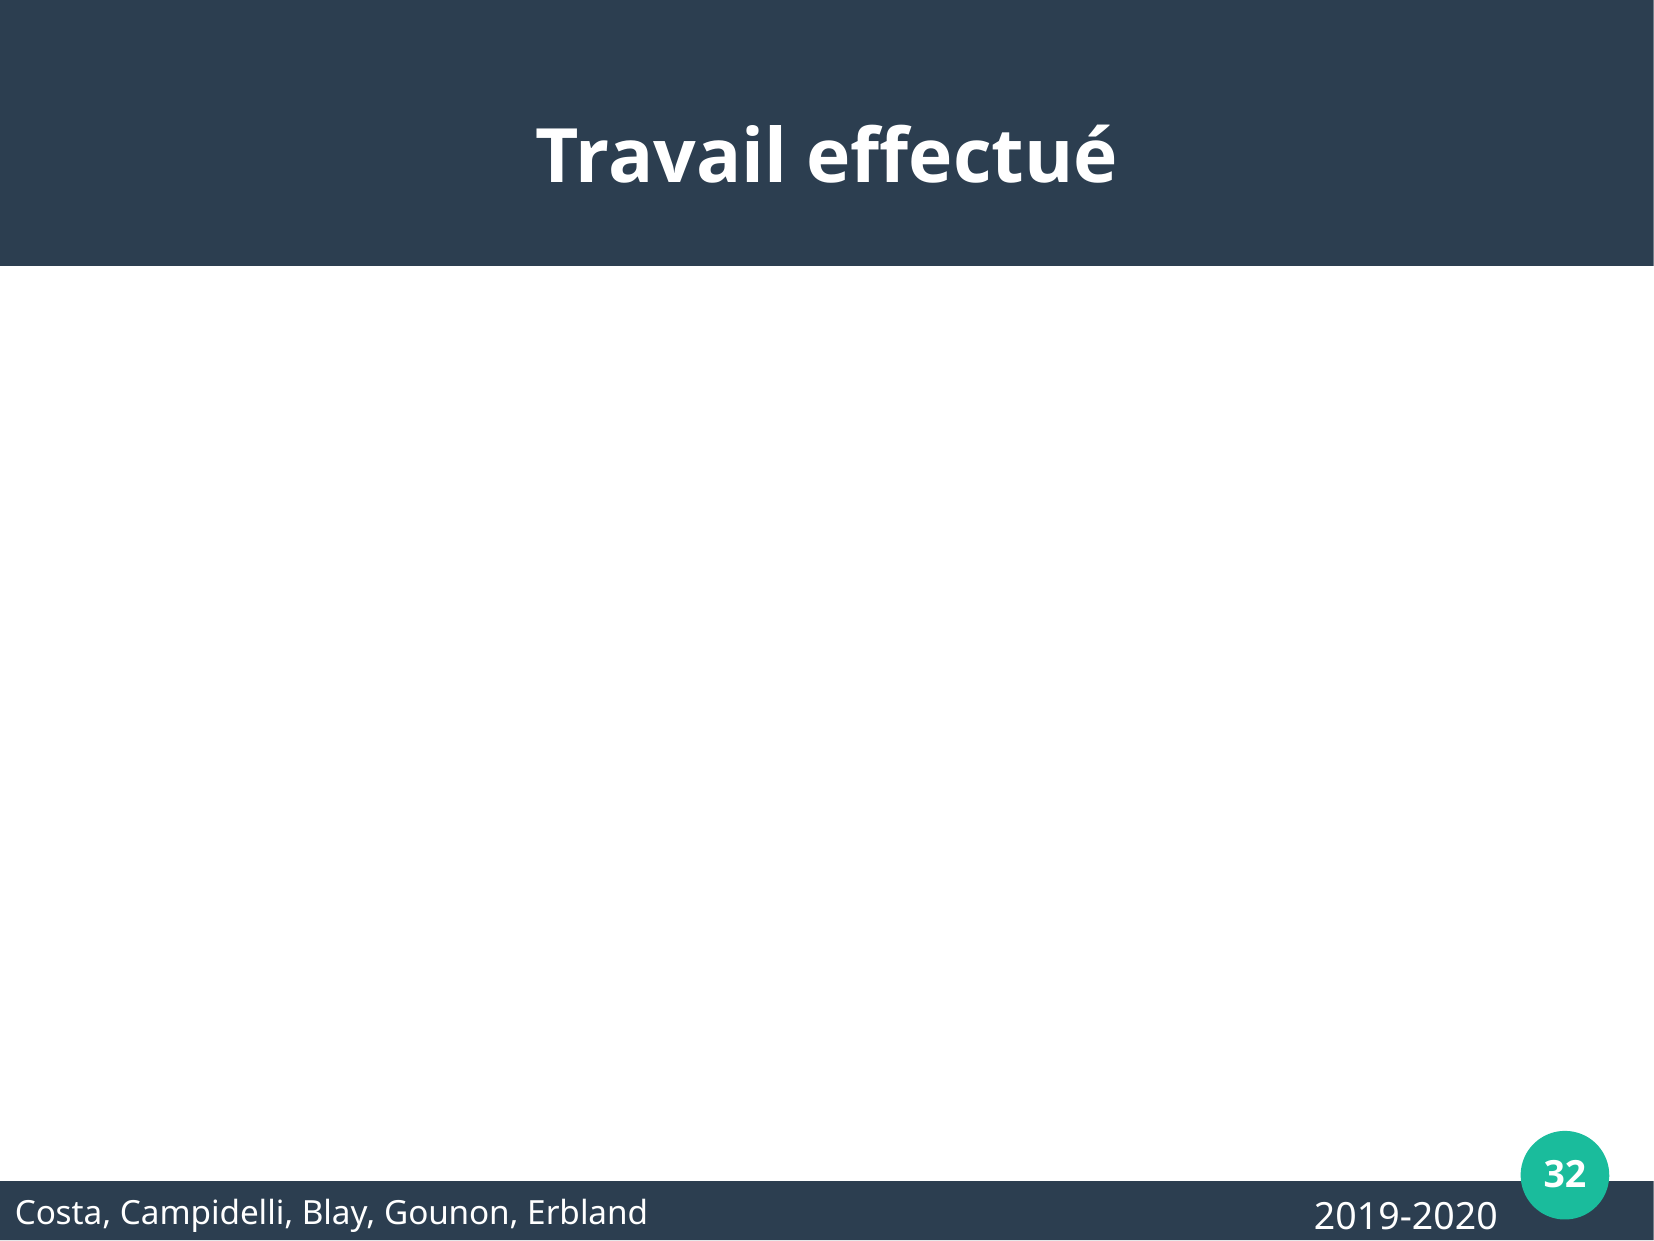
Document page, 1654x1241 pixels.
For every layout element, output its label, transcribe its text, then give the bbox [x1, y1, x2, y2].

text_box Costa, Campidelli, Blay, Gounon, Erbland [1536, 1181, 1654, 1241]
text_box <numéro> [1505, 1116, 1625, 1181]
text_box 2019-2020 [1299, 1181, 1536, 1241]
title Travail effectué [82, 49, 1571, 257]
text_box Costa, Campidelli, Blay, Gounon, Erbland [0, 1181, 1299, 1241]
